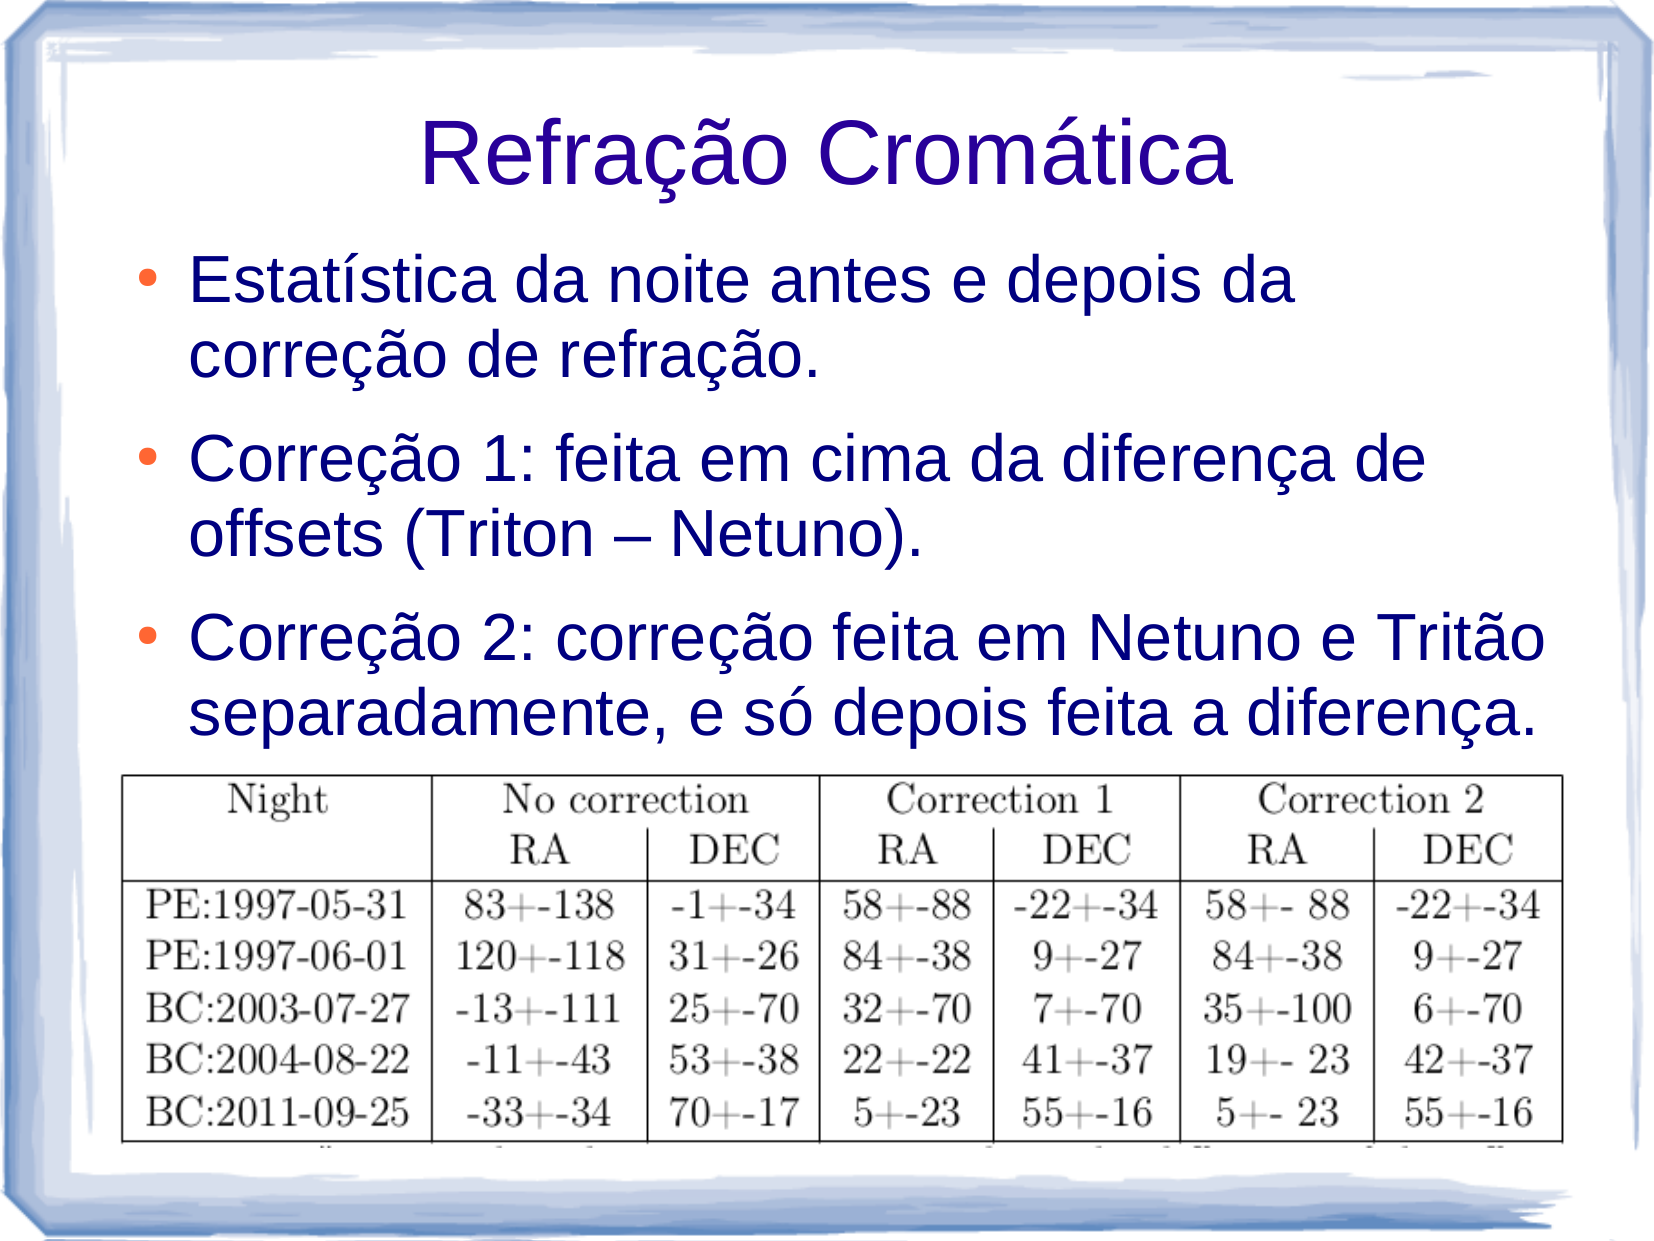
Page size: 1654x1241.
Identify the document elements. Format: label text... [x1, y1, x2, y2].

list Estatística da noite antes e depois da correção de refração. Correção 1: feita em cima da diferença de offsets (Triton – Netuno). Correção 2: correção feita em Netuno e Tritão separadamente, e só depois feita a diferença. [118, 242, 1571, 962]
picture [0, 0, 1654, 1241]
title Refração Cromática [82, 49, 1571, 257]
